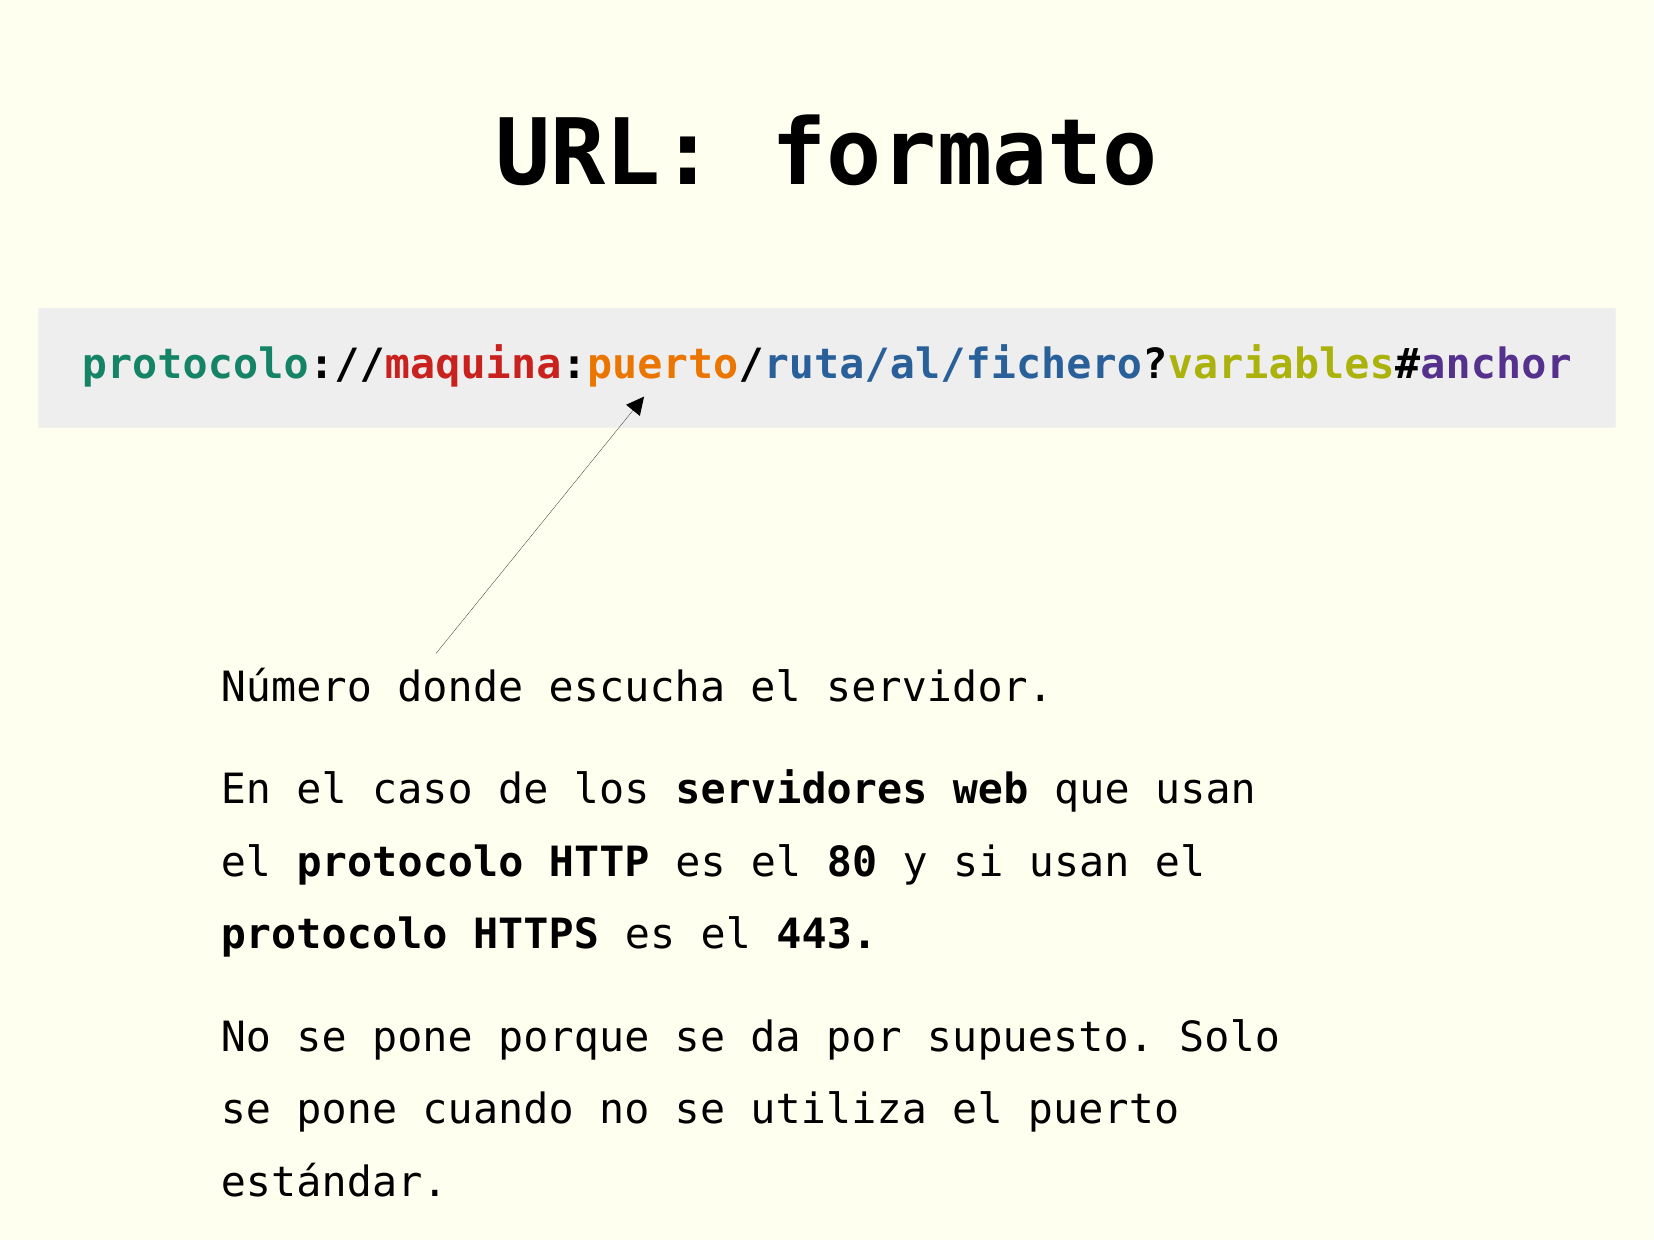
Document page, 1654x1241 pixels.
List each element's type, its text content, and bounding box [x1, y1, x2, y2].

text_box protocolo://maquina:puerto/ruta/al/fichero?variables#anchor [38, 308, 1616, 428]
title URL: formato [82, 49, 1571, 257]
text_box Número donde escucha el servidor. En el caso de los servidores web que usan el protocolo HTTP es el 80 y si usan el protocolo HTTPS es el 443. No se pone porque se da por supuesto. Solo se pone cuando no se utiliza el puerto estándar. [206, 630, 1345, 1214]
